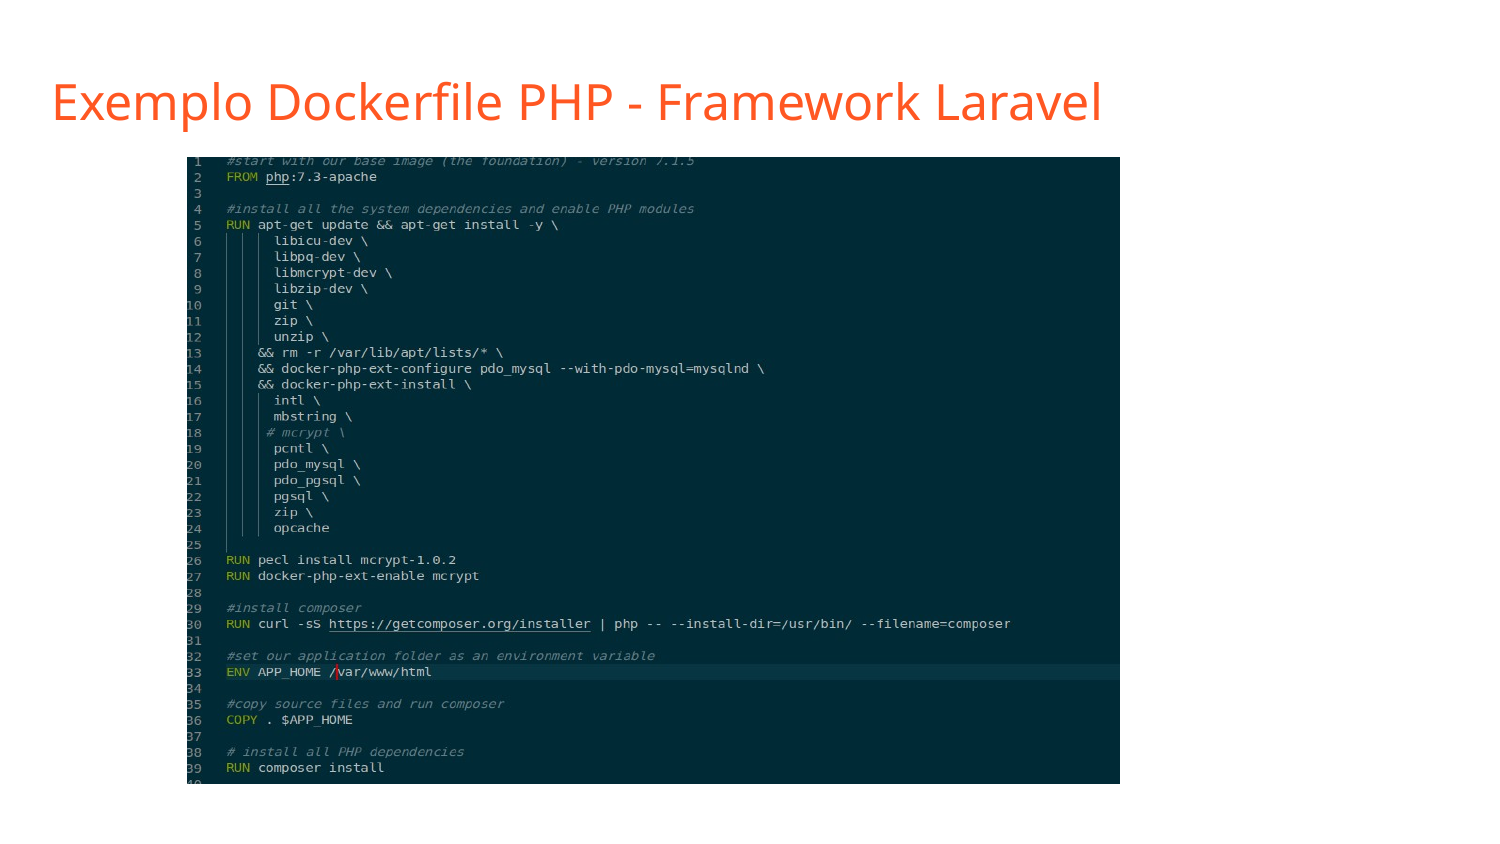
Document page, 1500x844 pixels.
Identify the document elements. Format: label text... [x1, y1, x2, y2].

picture [196, 572, 201, 581]
picture [465, 216, 470, 230]
picture [279, 567, 297, 583]
picture [729, 618, 733, 628]
picture [512, 363, 527, 380]
picture [545, 360, 551, 372]
picture [187, 524, 193, 535]
picture [187, 699, 202, 709]
picture [761, 616, 766, 628]
picture [473, 654, 487, 661]
picture [324, 661, 410, 682]
picture [570, 367, 583, 373]
picture [195, 763, 201, 775]
picture [306, 764, 313, 772]
picture [369, 378, 390, 390]
picture [327, 617, 415, 635]
picture [300, 440, 306, 452]
picture [473, 349, 480, 359]
picture [394, 206, 400, 215]
picture [458, 205, 480, 214]
picture [610, 201, 626, 213]
picture [275, 299, 297, 326]
picture [266, 763, 289, 774]
picture [434, 206, 450, 214]
picture [308, 601, 329, 614]
picture [423, 206, 431, 213]
picture [729, 360, 753, 372]
picture [536, 223, 542, 230]
picture [284, 506, 288, 519]
picture [379, 364, 398, 373]
picture [261, 602, 267, 612]
picture [371, 655, 379, 661]
picture [258, 570, 280, 580]
picture [187, 379, 192, 392]
picture [520, 654, 533, 661]
picture [347, 555, 352, 566]
picture [355, 763, 360, 775]
picture [576, 619, 593, 628]
picture [274, 459, 298, 471]
picture [497, 222, 503, 230]
picture [339, 748, 362, 755]
picture [252, 157, 264, 167]
picture [391, 556, 400, 567]
picture [288, 445, 297, 453]
picture [275, 443, 288, 455]
picture [187, 538, 201, 551]
picture [466, 157, 472, 164]
picture [230, 602, 235, 611]
picture [420, 555, 424, 565]
picture [307, 618, 313, 627]
picture [712, 365, 726, 375]
picture [594, 654, 608, 659]
picture [285, 266, 320, 278]
picture [194, 362, 202, 393]
picture [343, 572, 354, 581]
picture [187, 733, 201, 743]
picture [187, 508, 192, 519]
picture [308, 700, 324, 710]
picture [298, 554, 321, 566]
picture [749, 619, 758, 627]
picture [831, 618, 835, 628]
picture [196, 669, 202, 679]
picture [195, 587, 202, 601]
picture [307, 475, 336, 487]
picture [195, 299, 202, 310]
picture [274, 282, 289, 294]
picture [187, 300, 192, 310]
picture [799, 619, 815, 628]
picture [432, 363, 471, 392]
picture [331, 554, 336, 566]
picture [315, 568, 340, 585]
picture [187, 395, 192, 406]
picture [228, 653, 241, 660]
picture [402, 349, 416, 358]
picture [291, 331, 313, 342]
picture [189, 316, 194, 326]
picture [275, 235, 281, 244]
picture [312, 750, 319, 756]
picture [530, 364, 544, 377]
picture [363, 652, 369, 660]
picture [194, 395, 202, 406]
picture [402, 206, 408, 213]
picture [195, 235, 202, 248]
picture [324, 381, 334, 388]
picture [482, 219, 495, 232]
picture [392, 700, 403, 708]
picture [424, 750, 436, 755]
picture [291, 664, 328, 682]
picture [268, 429, 276, 439]
picture [195, 205, 202, 214]
picture [259, 379, 276, 390]
picture [480, 365, 490, 374]
picture [412, 650, 416, 660]
picture [917, 615, 922, 627]
picture [569, 204, 580, 213]
picture [228, 747, 236, 755]
picture [307, 378, 323, 395]
picture [558, 206, 563, 214]
picture [466, 349, 471, 357]
picture [537, 654, 549, 661]
picture [329, 606, 338, 612]
picture [322, 218, 368, 233]
picture [289, 431, 297, 437]
picture [418, 620, 504, 635]
picture [324, 252, 340, 262]
picture [332, 764, 353, 774]
picture [466, 380, 472, 389]
picture [419, 157, 434, 167]
picture [276, 506, 280, 516]
picture [187, 332, 201, 345]
picture [292, 408, 307, 424]
picture [259, 362, 275, 372]
picture [816, 620, 828, 627]
picture [409, 631, 427, 635]
picture [895, 618, 914, 627]
picture [378, 219, 393, 230]
picture [258, 663, 290, 682]
picture [360, 556, 376, 565]
picture [187, 747, 201, 760]
picture [307, 299, 313, 310]
picture [299, 395, 305, 405]
picture [401, 365, 424, 374]
picture [616, 365, 621, 377]
picture [378, 763, 383, 772]
picture [187, 588, 192, 599]
picture [195, 268, 202, 279]
picture [187, 633, 201, 645]
picture [479, 346, 487, 354]
picture [195, 219, 201, 230]
picture [270, 602, 274, 615]
picture [303, 654, 317, 661]
picture [615, 157, 623, 165]
picture [195, 526, 201, 536]
picture [286, 475, 297, 486]
picture [292, 491, 312, 502]
picture [283, 362, 304, 373]
picture [531, 157, 536, 165]
picture [338, 362, 360, 375]
picture [450, 379, 455, 392]
picture [226, 617, 252, 628]
picture [228, 701, 241, 709]
picture [879, 619, 884, 627]
picture [434, 347, 449, 358]
picture [377, 570, 416, 585]
picture [443, 749, 465, 756]
picture [259, 219, 284, 233]
picture [274, 476, 284, 487]
picture [299, 172, 305, 181]
picture [290, 220, 306, 234]
picture [308, 157, 314, 165]
picture [284, 555, 292, 566]
picture [309, 424, 322, 439]
picture [356, 569, 361, 583]
picture [256, 555, 281, 568]
picture [225, 218, 250, 234]
picture [338, 285, 354, 293]
picture [187, 669, 196, 679]
picture [553, 617, 566, 627]
picture [324, 159, 337, 167]
picture [418, 572, 425, 580]
picture [187, 648, 192, 662]
picture [474, 570, 482, 581]
picture [187, 618, 202, 631]
picture [189, 427, 201, 440]
picture [366, 159, 386, 167]
picture [506, 206, 513, 213]
picture [187, 716, 201, 730]
picture [403, 157, 416, 166]
picture [187, 569, 194, 582]
picture [253, 653, 258, 661]
picture [275, 523, 280, 532]
picture [498, 349, 503, 357]
picture [281, 380, 289, 389]
picture [513, 218, 518, 230]
picture [703, 367, 708, 375]
picture [245, 605, 258, 611]
picture [283, 157, 297, 166]
picture [601, 157, 611, 165]
picture [259, 764, 265, 775]
picture [434, 555, 440, 564]
picture [378, 347, 399, 359]
picture [1006, 621, 1013, 627]
picture [187, 683, 202, 696]
picture [362, 348, 368, 358]
picture [259, 621, 281, 627]
picture [363, 570, 367, 581]
picture [324, 267, 344, 281]
picture [291, 764, 304, 773]
picture [330, 237, 336, 246]
picture [276, 263, 280, 276]
picture [288, 701, 297, 708]
picture [195, 172, 202, 185]
picture [187, 778, 202, 784]
picture [680, 206, 693, 213]
picture [395, 651, 401, 659]
picture [291, 347, 295, 357]
picture [339, 555, 345, 568]
picture [553, 222, 559, 230]
picture [306, 314, 312, 325]
picture [189, 363, 193, 377]
picture [616, 620, 639, 632]
picture [418, 378, 423, 389]
picture [434, 572, 447, 582]
picture [196, 652, 201, 661]
picture [274, 251, 280, 261]
picture [294, 525, 313, 533]
picture [290, 376, 304, 389]
picture [337, 380, 360, 392]
picture [196, 504, 201, 519]
picture [195, 253, 201, 262]
picture [290, 252, 313, 264]
picture [339, 237, 353, 247]
picture [382, 701, 389, 708]
picture [307, 440, 312, 452]
picture [293, 396, 297, 407]
picture [228, 157, 241, 168]
picture [322, 715, 352, 726]
picture [664, 362, 702, 377]
picture [259, 346, 275, 357]
picture [569, 617, 573, 627]
picture [316, 412, 339, 424]
picture [275, 411, 289, 422]
picture [688, 157, 694, 165]
picture [187, 492, 201, 504]
picture [264, 171, 289, 187]
picture [224, 760, 252, 775]
picture [290, 284, 306, 294]
picture [258, 701, 265, 714]
picture [247, 206, 258, 217]
picture [195, 443, 202, 453]
picture [300, 571, 307, 580]
picture [283, 396, 289, 407]
picture [354, 268, 375, 278]
picture [601, 616, 607, 630]
picture [957, 619, 986, 630]
picture [324, 444, 329, 452]
picture [427, 378, 439, 390]
picture [323, 332, 329, 341]
picture [331, 348, 336, 359]
picture [473, 221, 480, 229]
picture [376, 750, 412, 756]
picture [187, 763, 193, 775]
picture [369, 366, 376, 374]
picture [458, 348, 463, 357]
picture [280, 525, 289, 534]
picture [187, 414, 193, 424]
picture [768, 620, 783, 627]
picture [332, 651, 337, 660]
picture [313, 348, 321, 359]
picture [355, 250, 360, 263]
picture [593, 363, 612, 372]
picture [640, 205, 670, 213]
picture [284, 235, 312, 248]
picture [224, 570, 253, 582]
picture [379, 556, 391, 567]
picture [282, 616, 290, 627]
picture [226, 665, 254, 682]
picture [411, 651, 1120, 681]
picture [624, 652, 639, 661]
picture [494, 619, 516, 635]
picture [372, 207, 378, 214]
picture [187, 459, 202, 472]
picture [347, 606, 359, 614]
picture [307, 363, 329, 372]
picture [314, 523, 330, 532]
picture [283, 712, 315, 728]
picture [362, 236, 368, 245]
picture [361, 172, 368, 181]
picture [340, 348, 360, 357]
picture [339, 458, 344, 490]
picture [451, 700, 480, 709]
picture [498, 654, 506, 661]
picture [226, 168, 259, 184]
picture [315, 396, 320, 408]
picture [275, 494, 290, 504]
picture [593, 206, 599, 214]
picture [493, 364, 503, 372]
picture [315, 282, 322, 296]
picture [695, 618, 725, 627]
picture [450, 219, 455, 230]
picture [291, 510, 298, 521]
picture [187, 475, 202, 489]
picture [490, 700, 501, 708]
picture [316, 172, 321, 183]
picture [507, 217, 511, 230]
picture [428, 363, 433, 372]
picture [195, 188, 202, 197]
picture [402, 221, 424, 231]
picture [194, 157, 201, 167]
picture [278, 702, 286, 709]
picture [222, 713, 258, 726]
picture [450, 573, 455, 583]
picture [221, 554, 252, 568]
picture [657, 368, 661, 378]
title Exemplo Dockerfile PHP - Framework Laravel [36, 55, 1435, 150]
picture [404, 380, 415, 389]
picture [450, 555, 457, 565]
picture [521, 616, 534, 627]
picture [299, 207, 306, 214]
picture [262, 206, 274, 214]
picture [371, 348, 376, 358]
picture [227, 203, 242, 215]
picture [433, 220, 448, 232]
picture [330, 284, 336, 291]
picture [458, 573, 471, 584]
picture [339, 254, 347, 263]
picture [275, 332, 289, 342]
picture [315, 618, 321, 627]
picture [624, 365, 638, 372]
picture [837, 618, 854, 629]
picture [362, 764, 368, 774]
picture [431, 702, 438, 708]
picture [187, 348, 201, 358]
picture [195, 555, 202, 566]
picture [248, 699, 258, 712]
picture [305, 459, 337, 472]
picture [187, 555, 192, 566]
picture [759, 364, 766, 373]
picture [370, 172, 378, 184]
picture [449, 654, 467, 661]
picture [284, 252, 288, 262]
picture [331, 172, 354, 183]
picture [187, 602, 193, 614]
picture [195, 285, 202, 297]
picture [244, 654, 250, 661]
picture [426, 348, 432, 359]
picture [195, 604, 201, 615]
picture [925, 620, 946, 628]
